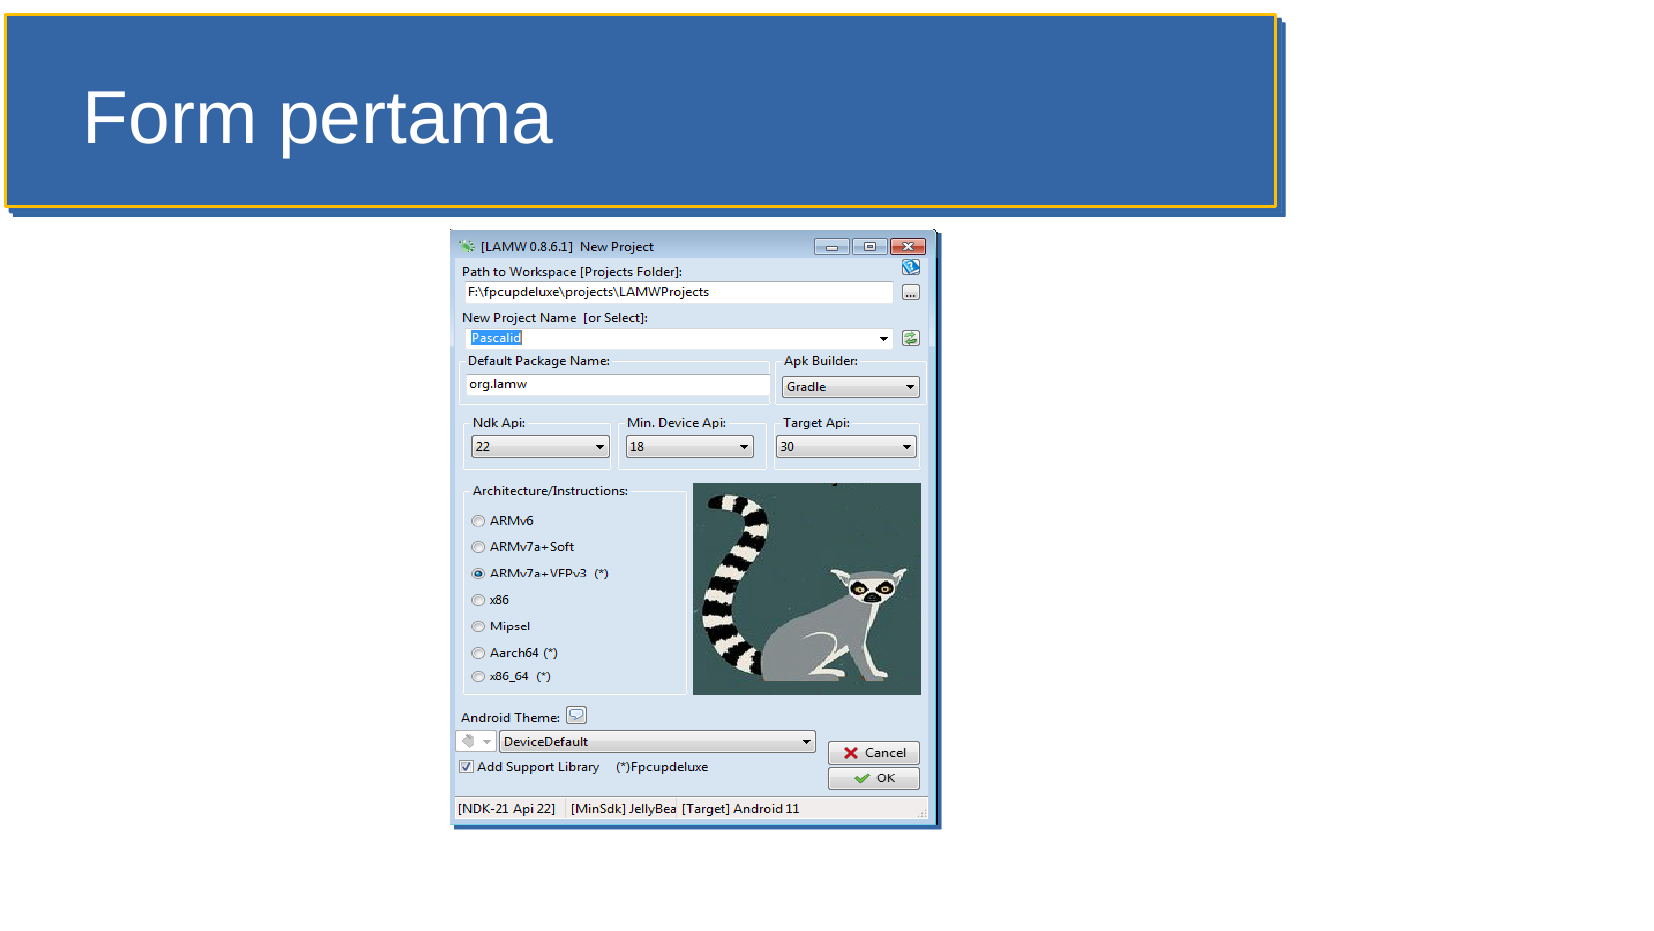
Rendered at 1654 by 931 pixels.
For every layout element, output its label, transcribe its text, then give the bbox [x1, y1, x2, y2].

picture [450, 229, 938, 826]
title Form pertama [82, 44, 1235, 192]
